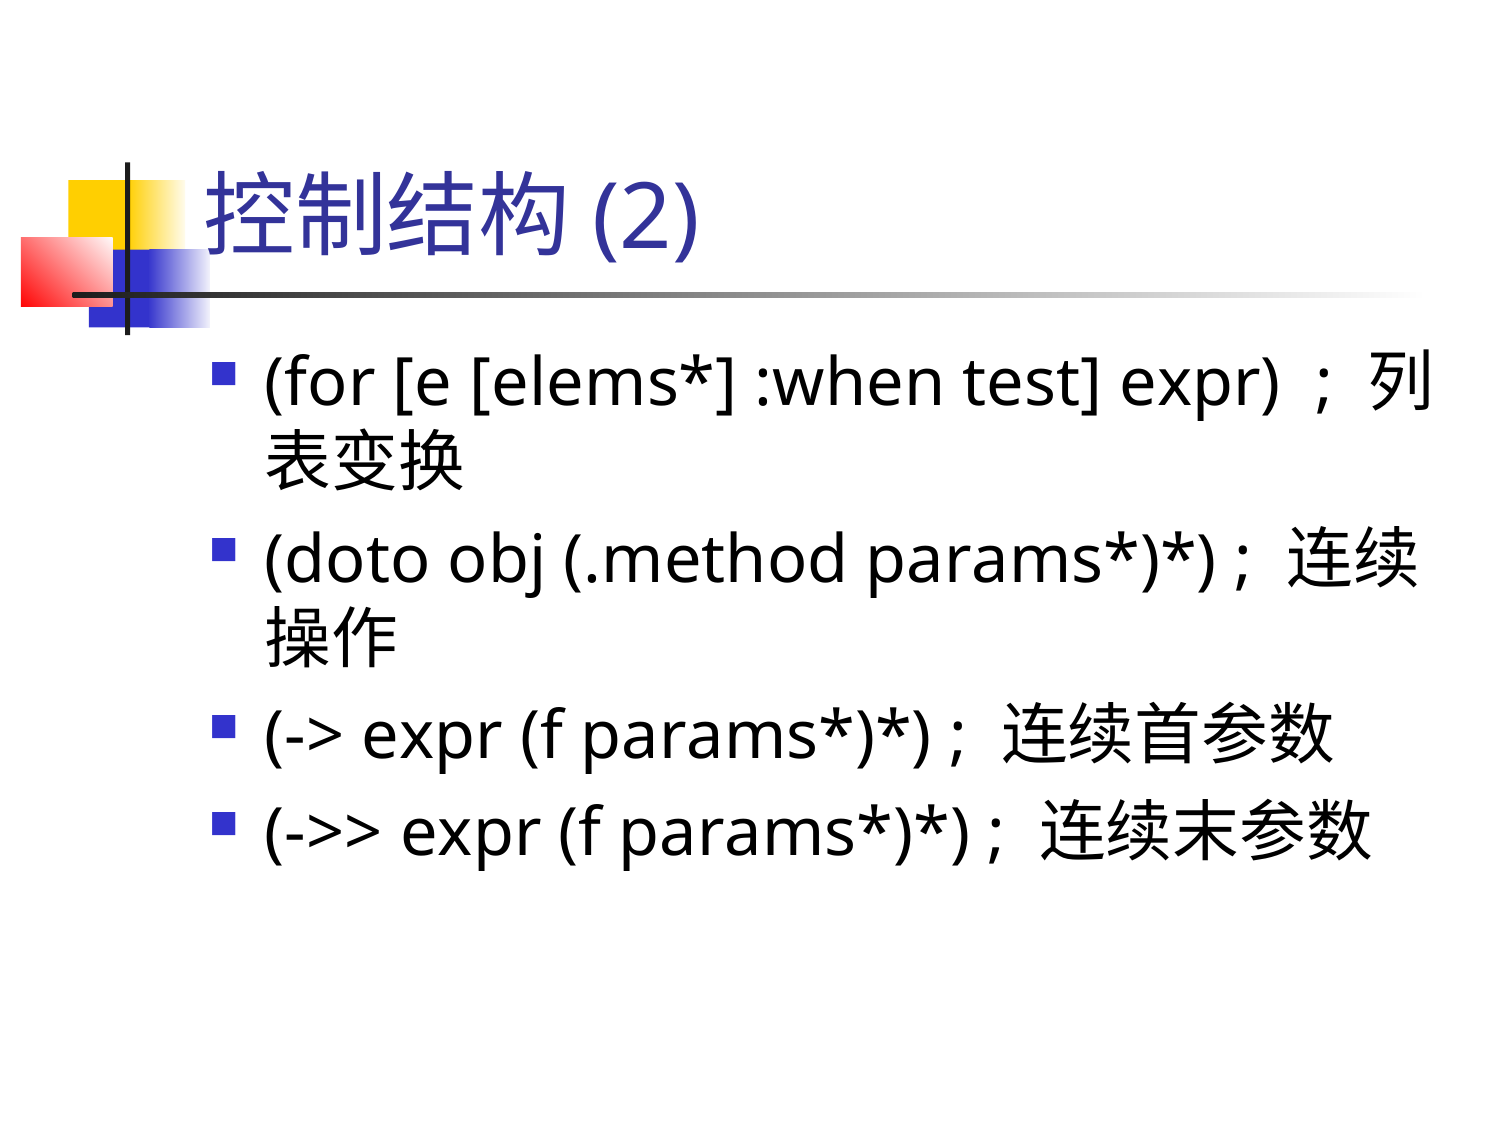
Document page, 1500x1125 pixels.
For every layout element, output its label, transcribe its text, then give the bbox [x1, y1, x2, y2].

list (for [e [elems*] :when test] expr) ; 列表变换 (doto obj (.method params*)*) ; 连续操作 (-> expr (f params*)*) ; 连续首参数 (->> expr (f params*)*) ; 连续末参数 [193, 331, 1469, 1007]
title 控制结构(2) [188, 35, 1468, 276]
